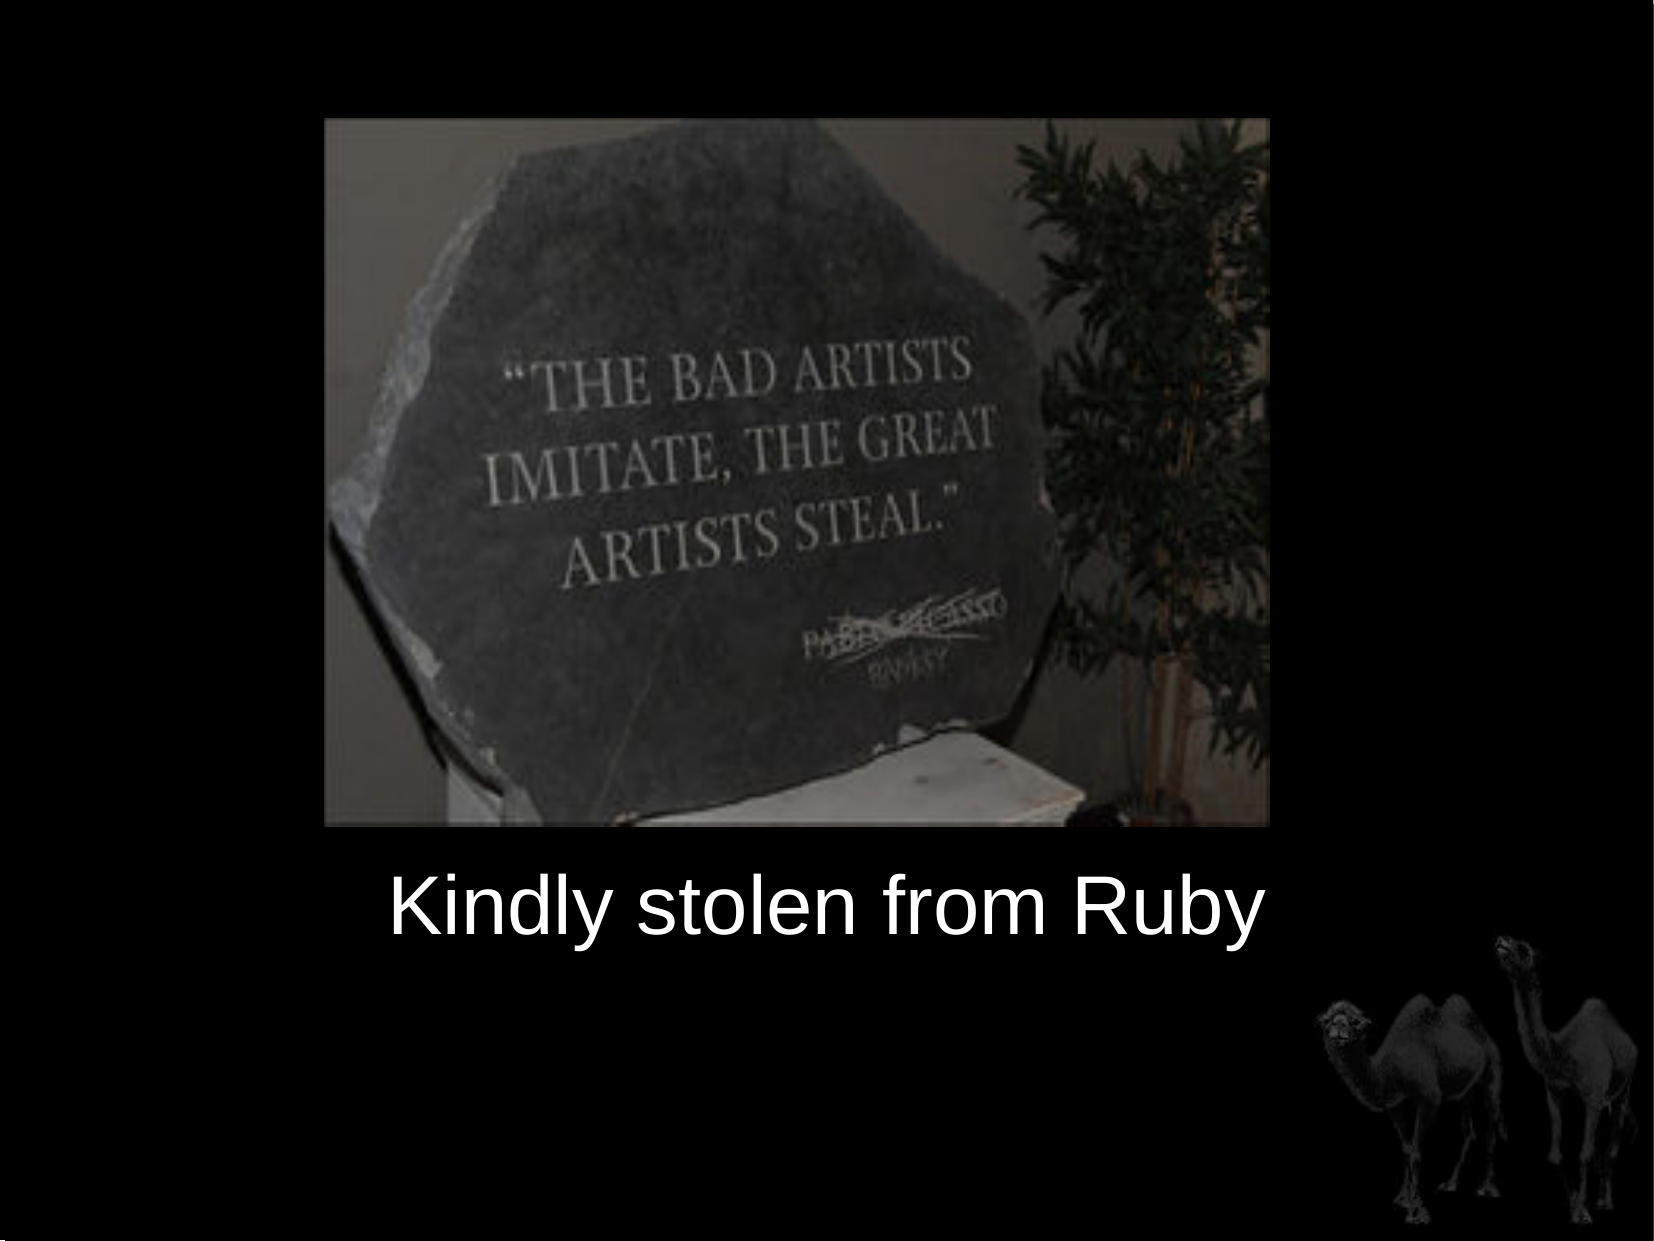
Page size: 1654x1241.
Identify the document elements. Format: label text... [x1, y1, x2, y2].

subtitle Kindly stolen from Ruby [82, 59, 1571, 1102]
picture [5, 4, 1654, 1241]
